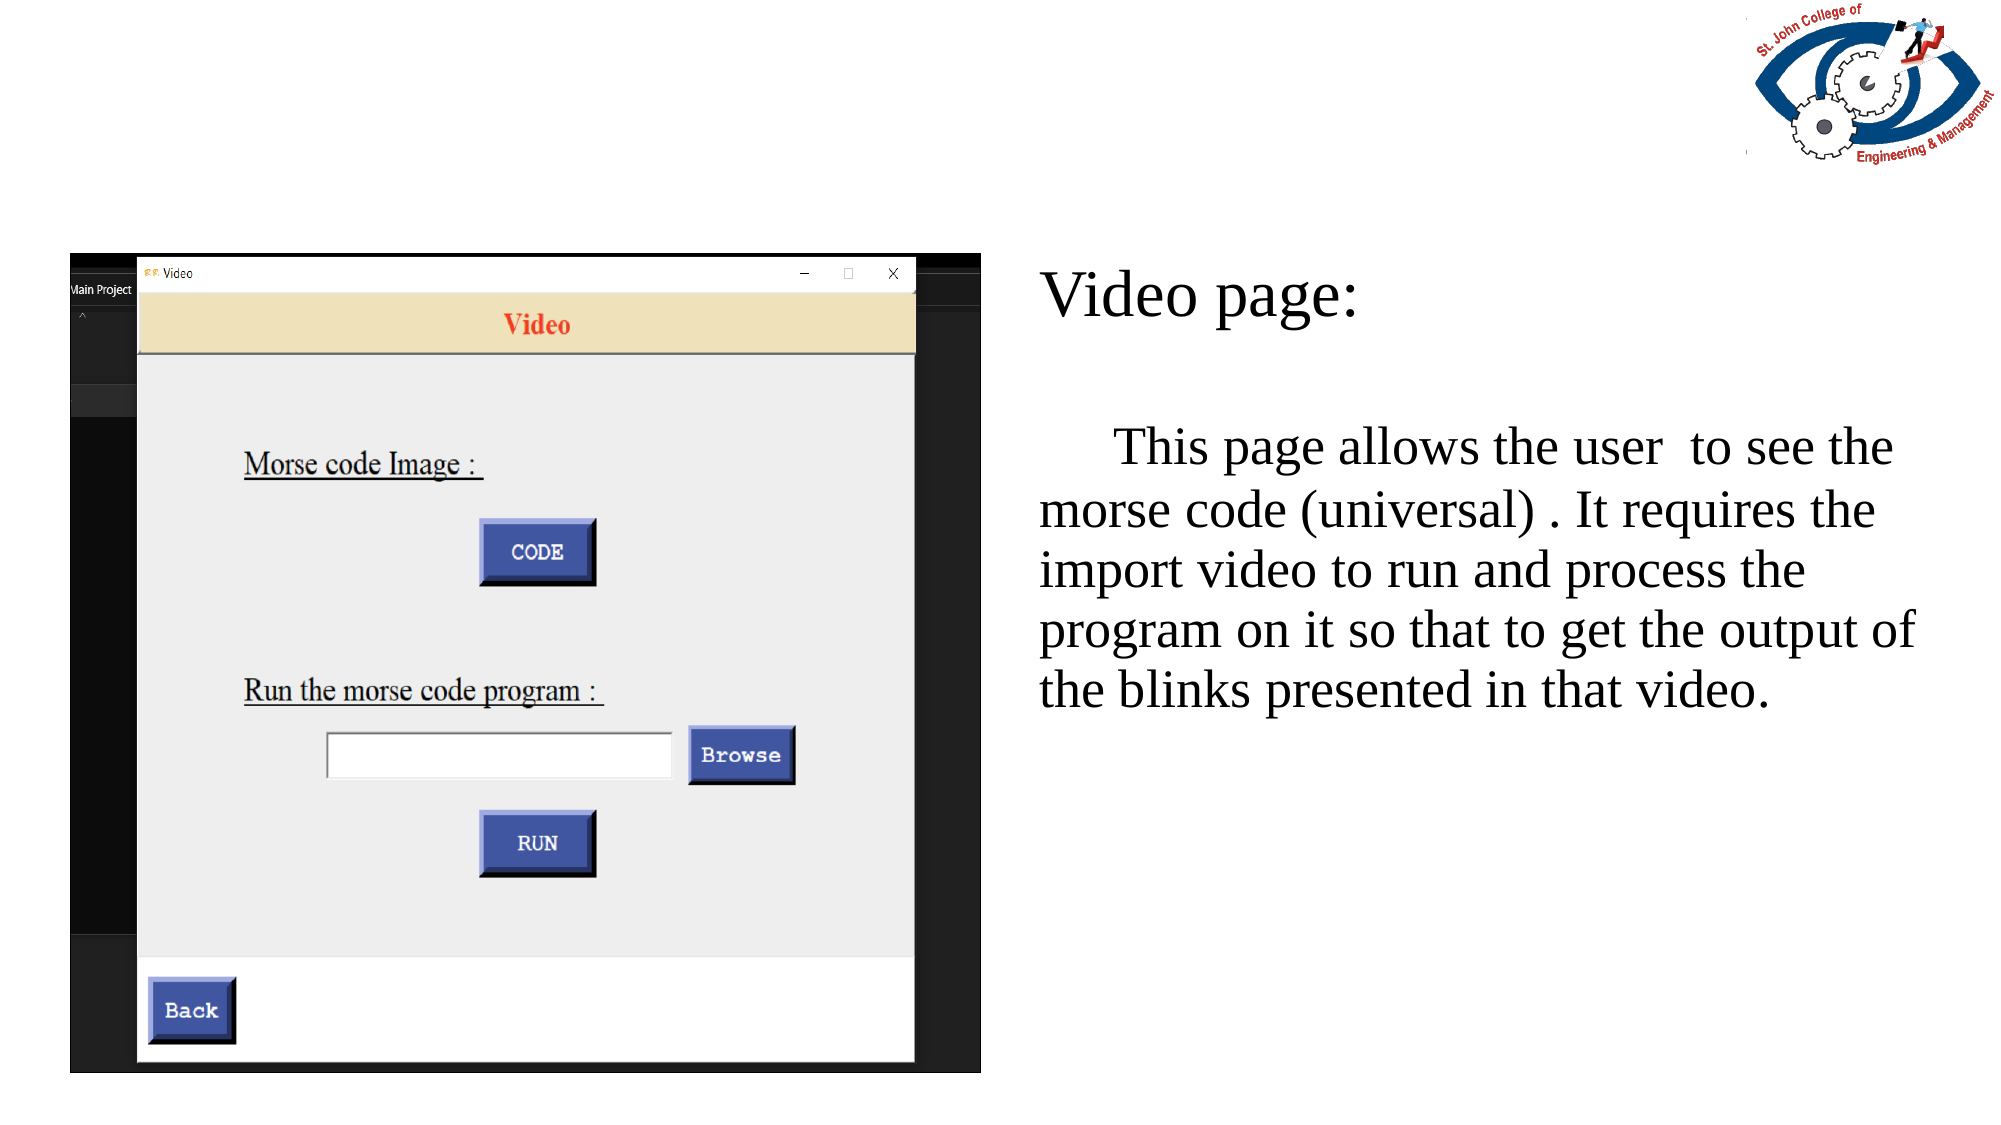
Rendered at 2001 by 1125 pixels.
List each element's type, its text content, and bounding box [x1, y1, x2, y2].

picture [1746, 0, 2000, 168]
title Video page: This page allows the user to see the morse code (universal) . It requires the import video to run and process the program on it so that to get the output of the blinks presented in that video. [1039, 257, 1961, 780]
picture [70, 253, 981, 1073]
